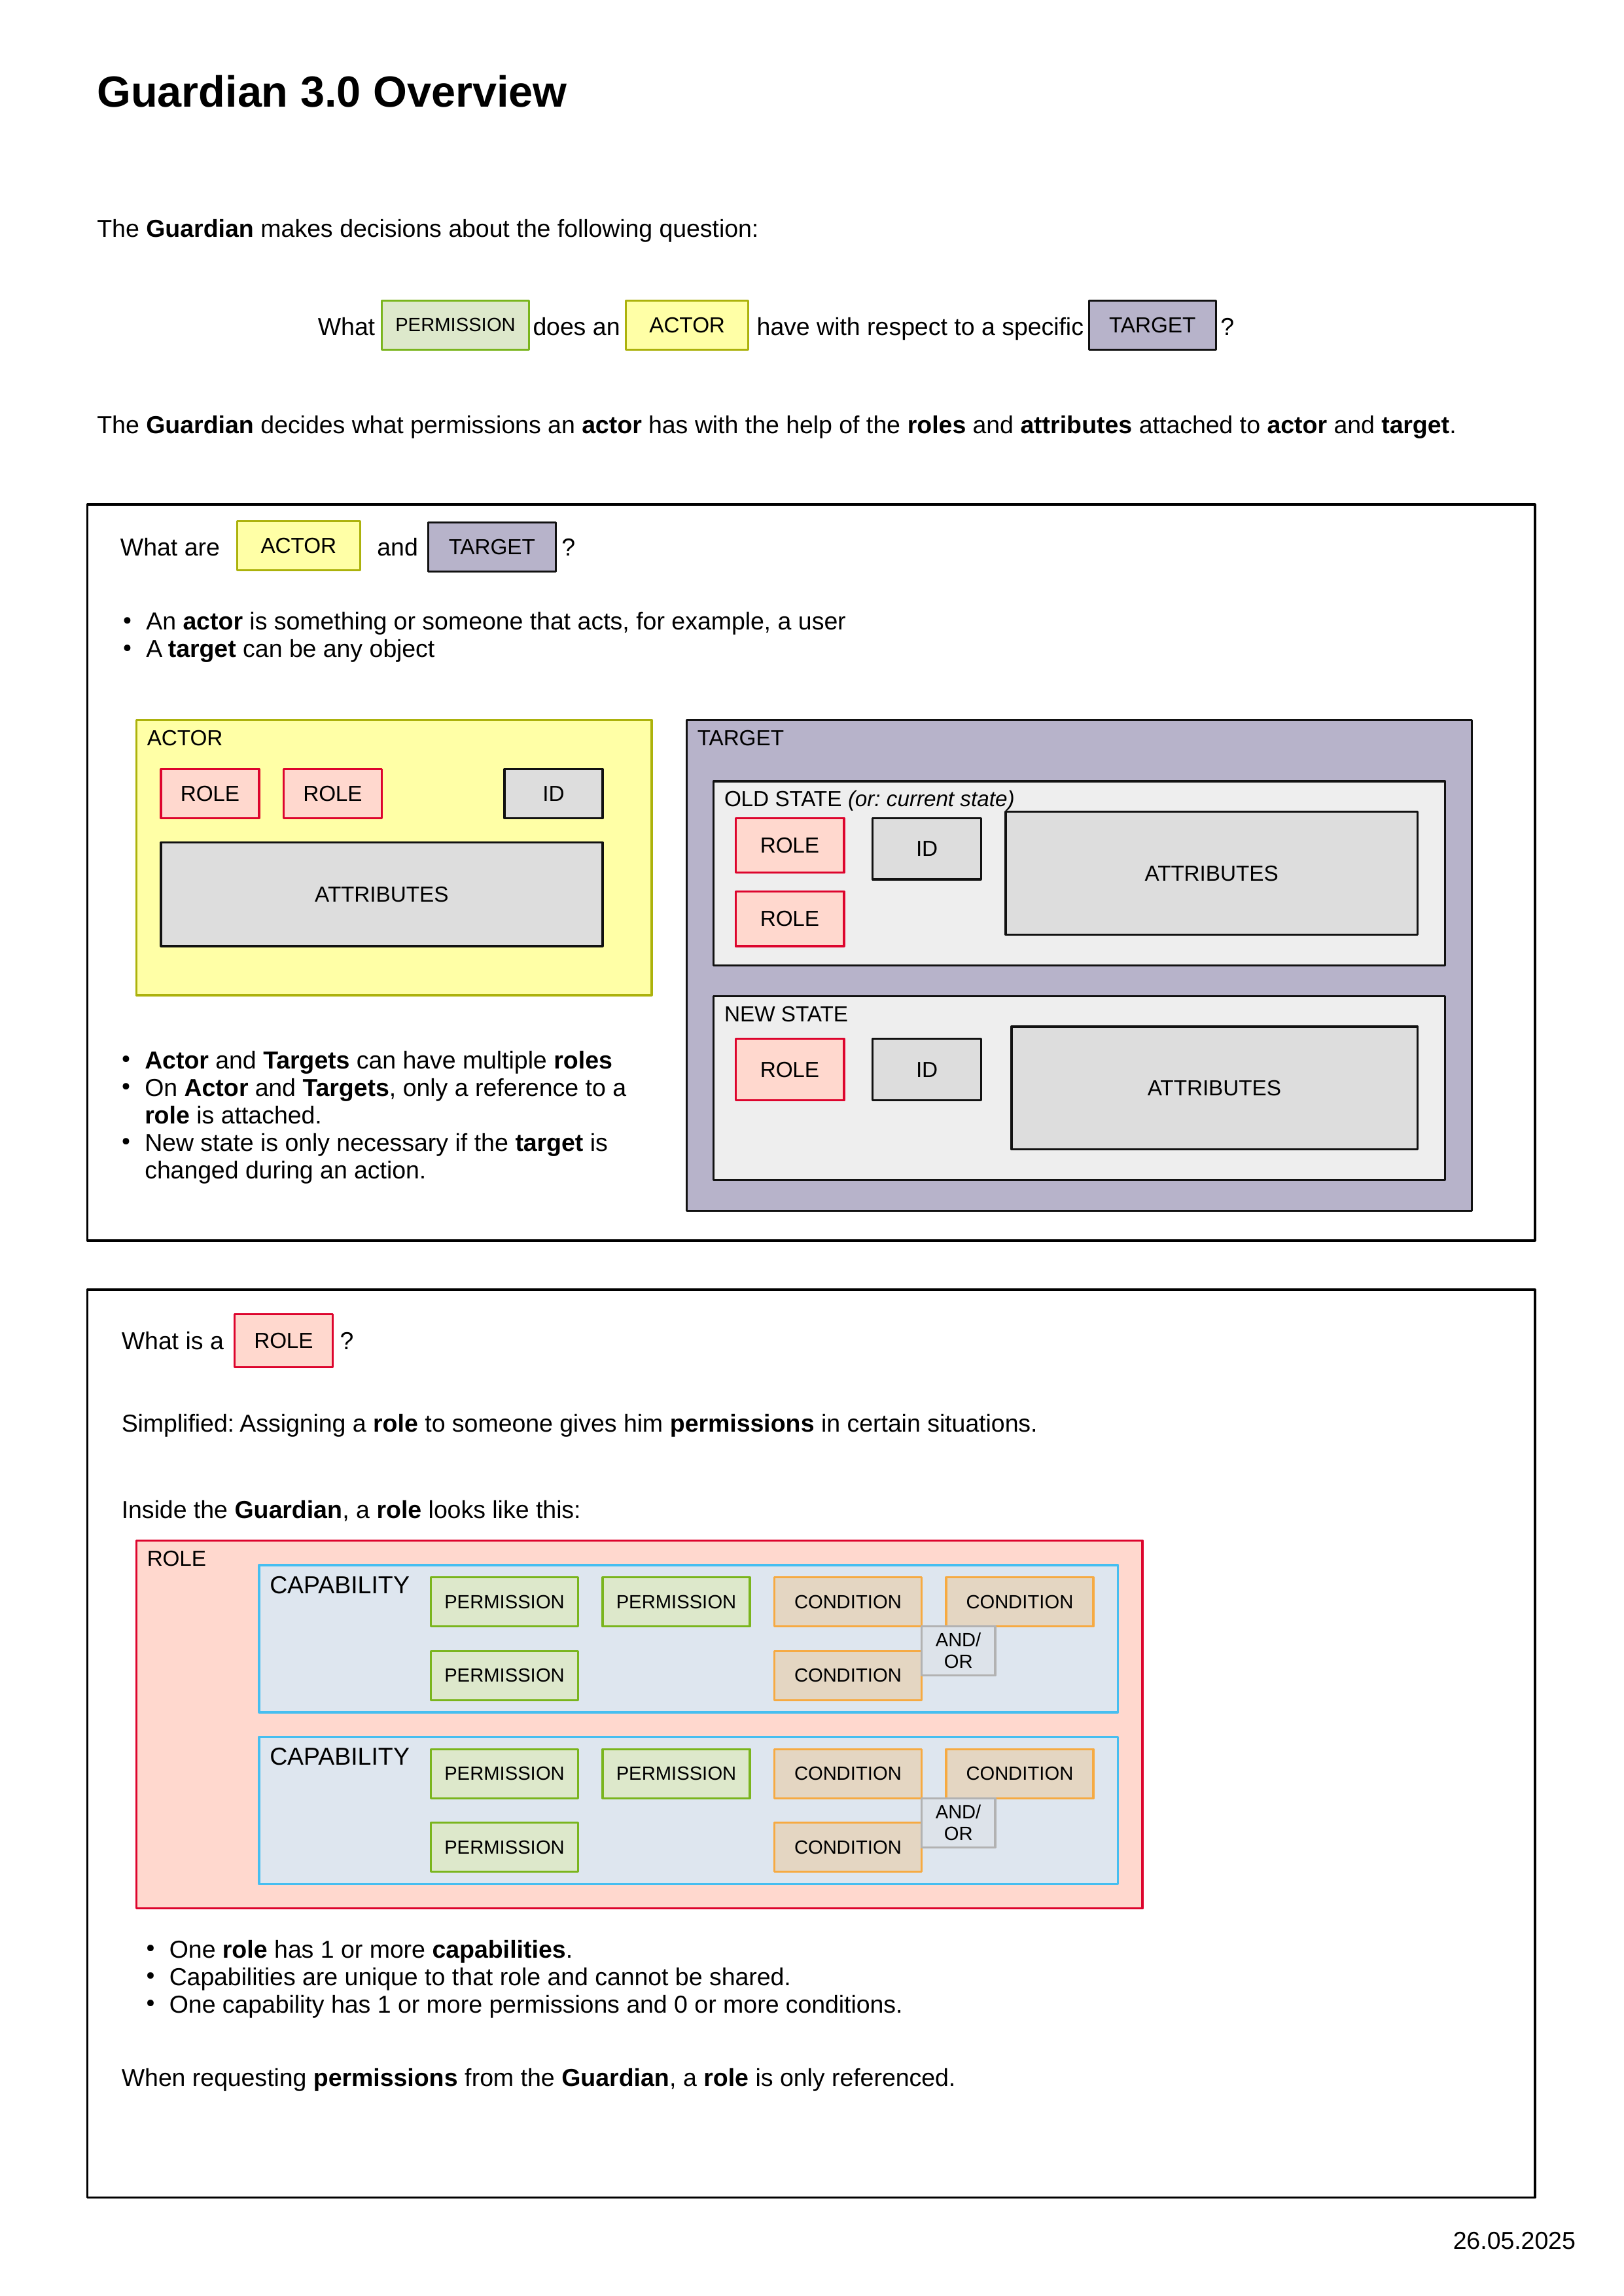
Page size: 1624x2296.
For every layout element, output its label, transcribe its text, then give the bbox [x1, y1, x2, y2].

text_box TARGET [1089, 300, 1216, 350]
text_box CONDITION [774, 1822, 922, 1872]
text_box OLD STATE (or: current state) [713, 781, 1445, 966]
text_box PERMISSION [431, 1577, 578, 1627]
text_box ATTRIBUTES [1005, 811, 1418, 935]
text_box CONDITION [946, 1749, 1094, 1799]
text_box What are and ? [111, 529, 626, 567]
text_box Simplified: Assigning a role to someone gives him permissions in certain situations. [112, 1405, 1315, 1470]
text_box 26.05.2025 [995, 2222, 1585, 2259]
text_box ROLE [735, 818, 844, 873]
text_box ROLE [161, 769, 260, 819]
text_box CONDITION [774, 1577, 922, 1627]
text_box ATTRIBUTES [161, 842, 603, 947]
text_box TARGET [686, 720, 1472, 1211]
text_box NEW STATE [713, 996, 1445, 1180]
text_box PERMISSION [431, 1749, 578, 1799]
text_box ROLE [735, 1038, 844, 1101]
text_box When requesting permissions from the Guardian, a role is only referenced. [112, 2059, 1413, 2125]
text_box An actor is something or someone that acts, for example, a user A target can be any object [113, 603, 1094, 722]
text_box CONDITION [946, 1577, 1094, 1627]
text_box PERMISSION [603, 1749, 750, 1799]
text_box ROLE [234, 1314, 333, 1368]
text_box What is a ? [112, 1322, 382, 1371]
text_box ATTRIBUTES [1011, 1026, 1418, 1150]
text_box AND/OR [921, 1798, 995, 1848]
text_box ACTOR [136, 722, 652, 995]
text_box TARGET [428, 567, 556, 572]
text_box Guardian 3.0 Overview [87, 63, 1536, 122]
text_box PERMISSION [603, 1577, 750, 1627]
text_box What permissions does an have with respect to a specific ? [308, 308, 1315, 358]
text_box ROLE [735, 891, 844, 947]
text_box CAPABILITY [258, 1737, 1118, 1884]
text_box ACTOR [237, 521, 361, 529]
text_box The Guardian makes decisions about the following question: [87, 210, 775, 260]
text_box CONDITION [774, 1749, 922, 1799]
text_box PERMISSION [381, 300, 529, 350]
text_box ROLE [136, 1540, 1142, 1909]
text_box TARGET [428, 522, 556, 529]
text_box Actor and Targets can have multiple roles On Actor and Targets, only a reference to a role is attached. New state is only necessary if the target is changed during an action. [112, 1041, 677, 1216]
text_box PERMISSION [431, 1651, 578, 1701]
text_box CONDITION [774, 1651, 922, 1701]
text_box ID [504, 769, 603, 819]
text_box Inside the Guardian, a role looks like this: [112, 1491, 824, 1529]
text_box ROLE [283, 769, 382, 819]
text_box CAPABILITY [258, 1564, 1118, 1712]
text_box PERMISSION [431, 1822, 578, 1872]
text_box ID [872, 1038, 981, 1101]
text_box ACTOR [237, 567, 361, 571]
text_box The Guardian decides what permissions an actor has with the help of the roles and attributes attached to actor and target. [87, 406, 1536, 503]
text_box AND/OR [921, 1626, 995, 1676]
text_box One role has 1 or more capabilities. Capabilities are unique to that role and cannot be shared. One capability has 1 or more permissions and 0 or more conditions. [136, 1930, 1069, 2051]
text_box ACTOR [626, 300, 749, 308]
text_box ID [872, 818, 981, 880]
